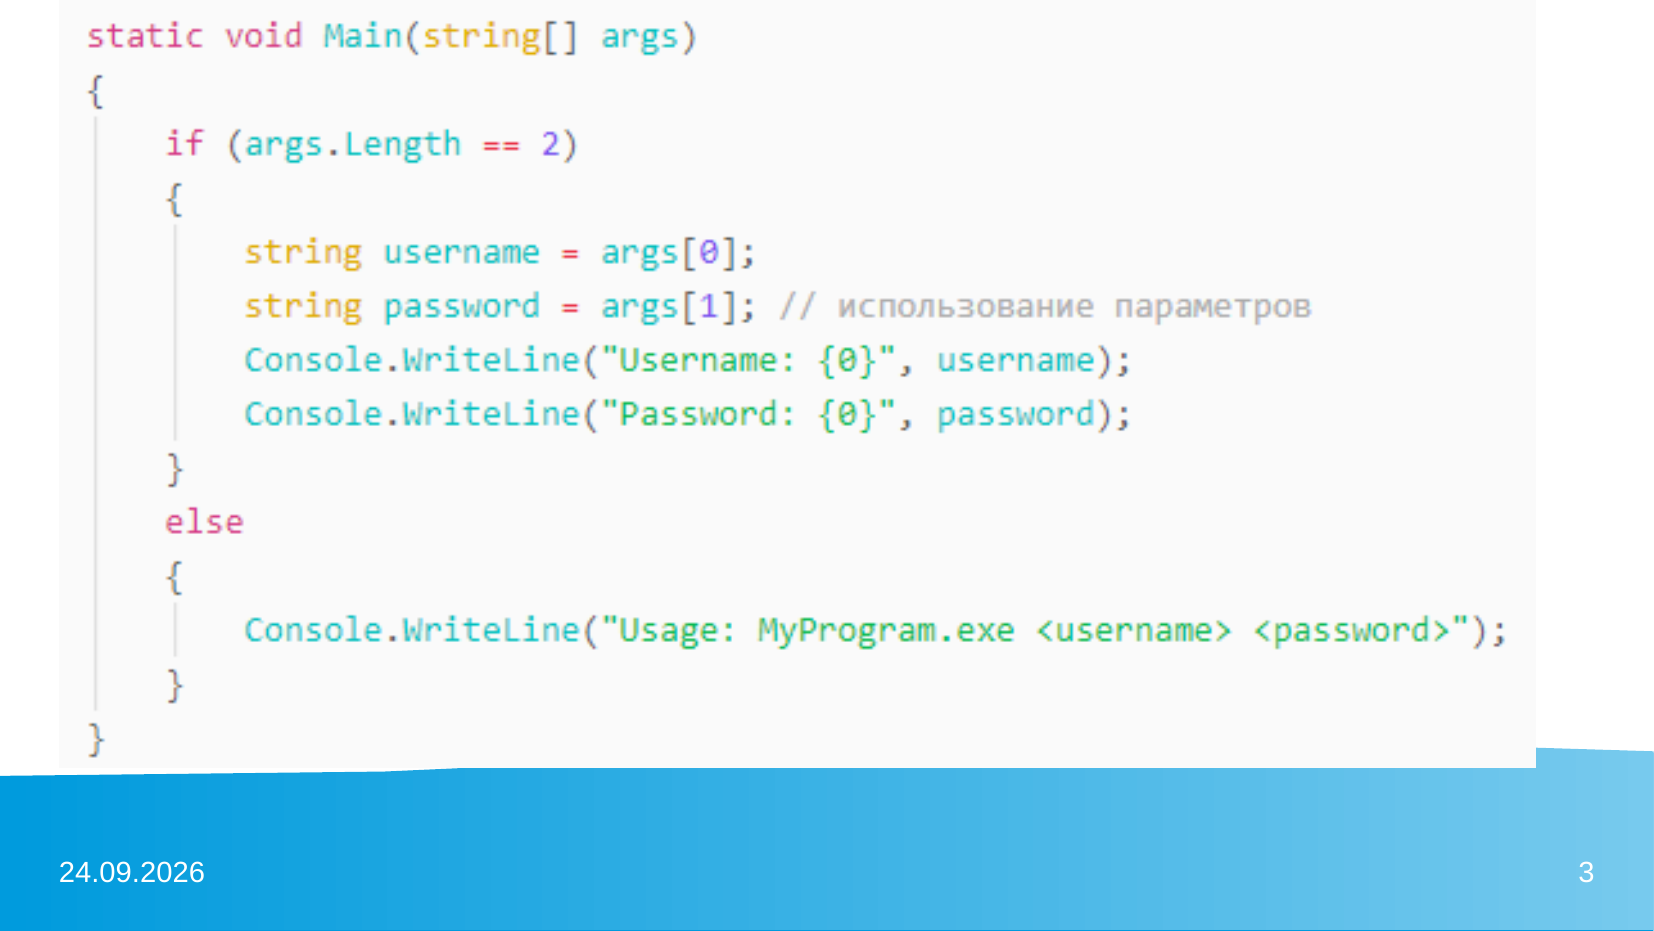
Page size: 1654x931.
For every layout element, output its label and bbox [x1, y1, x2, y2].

picture [59, 0, 1536, 768]
